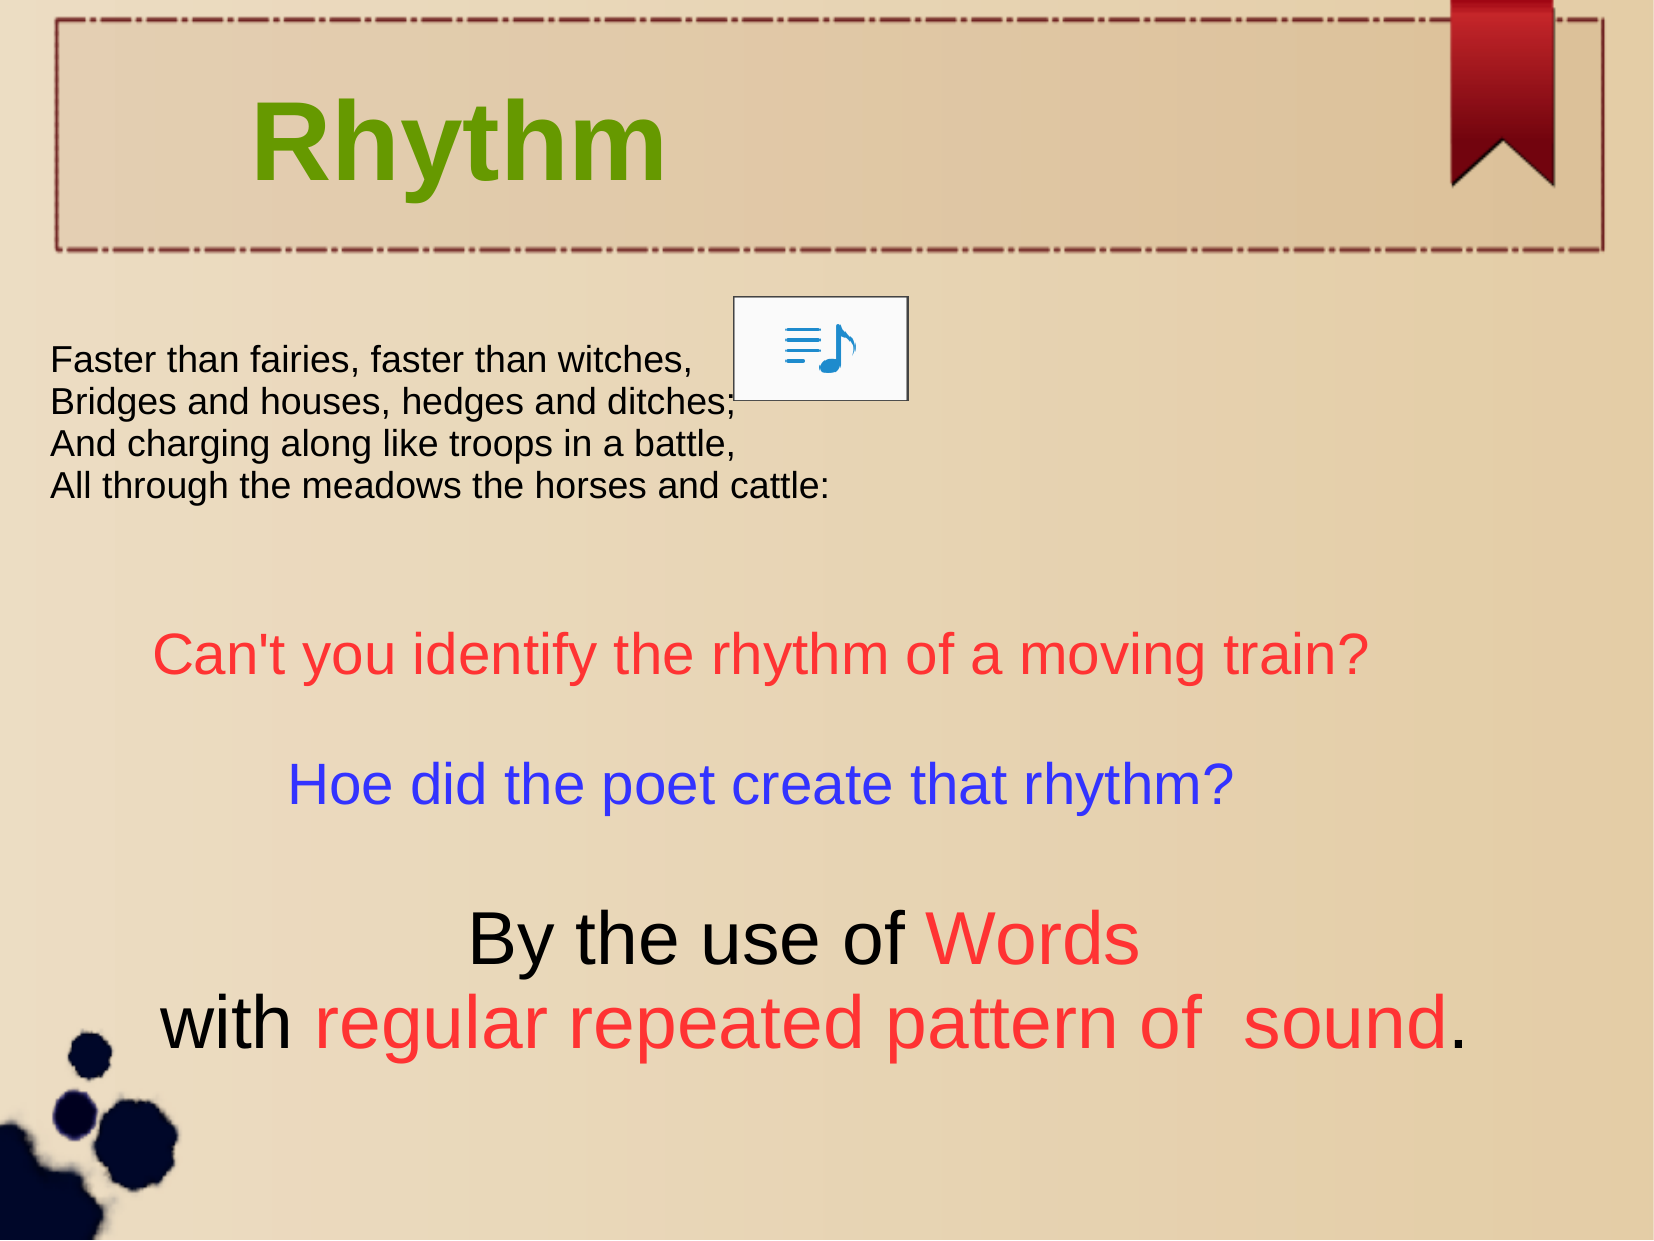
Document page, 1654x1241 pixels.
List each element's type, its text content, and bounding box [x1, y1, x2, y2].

text_box By the use of Words with regular repeated pattern of sound. [47, 847, 1583, 1134]
text_box Faster than fairies, faster than witches, Bridges and houses, hedges and ditches; And charging along like troops in a battle, All through the meadows the horses and cattle: [35, 330, 886, 532]
picture [0, 0, 1654, 1240]
text_box Rhythm [106, 70, 1312, 212]
text_box [732, 295, 910, 402]
text_box Can't you identify the rhythm of a moving train? Hoe did the poet create that rhythm? [70, 614, 1453, 825]
